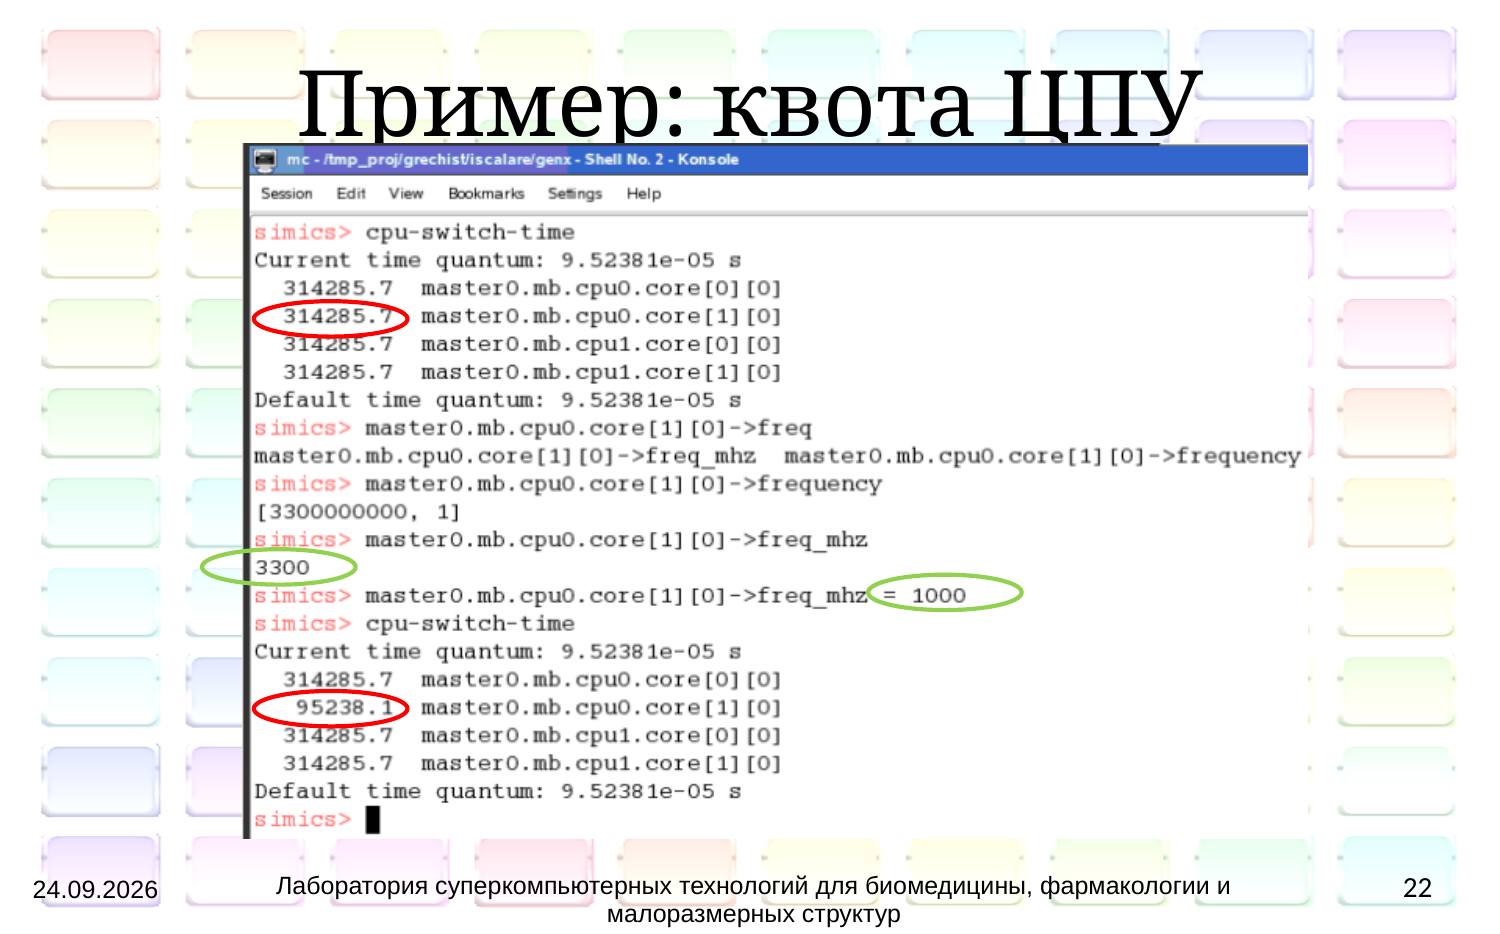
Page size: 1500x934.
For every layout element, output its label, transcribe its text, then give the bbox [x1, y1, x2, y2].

picture [242, 143, 1308, 840]
text_box [1387, 868, 1473, 918]
text_box Лаборатория суперкомпьютерных технологий для биомедицины, фармакологии и малоразмерных структур [171, 864, 1338, 915]
title Пример: квота ЦПУ [75, 37, 1426, 144]
text_box 25.10.2012 [17, 868, 184, 918]
picture [242, 552, 353, 582]
